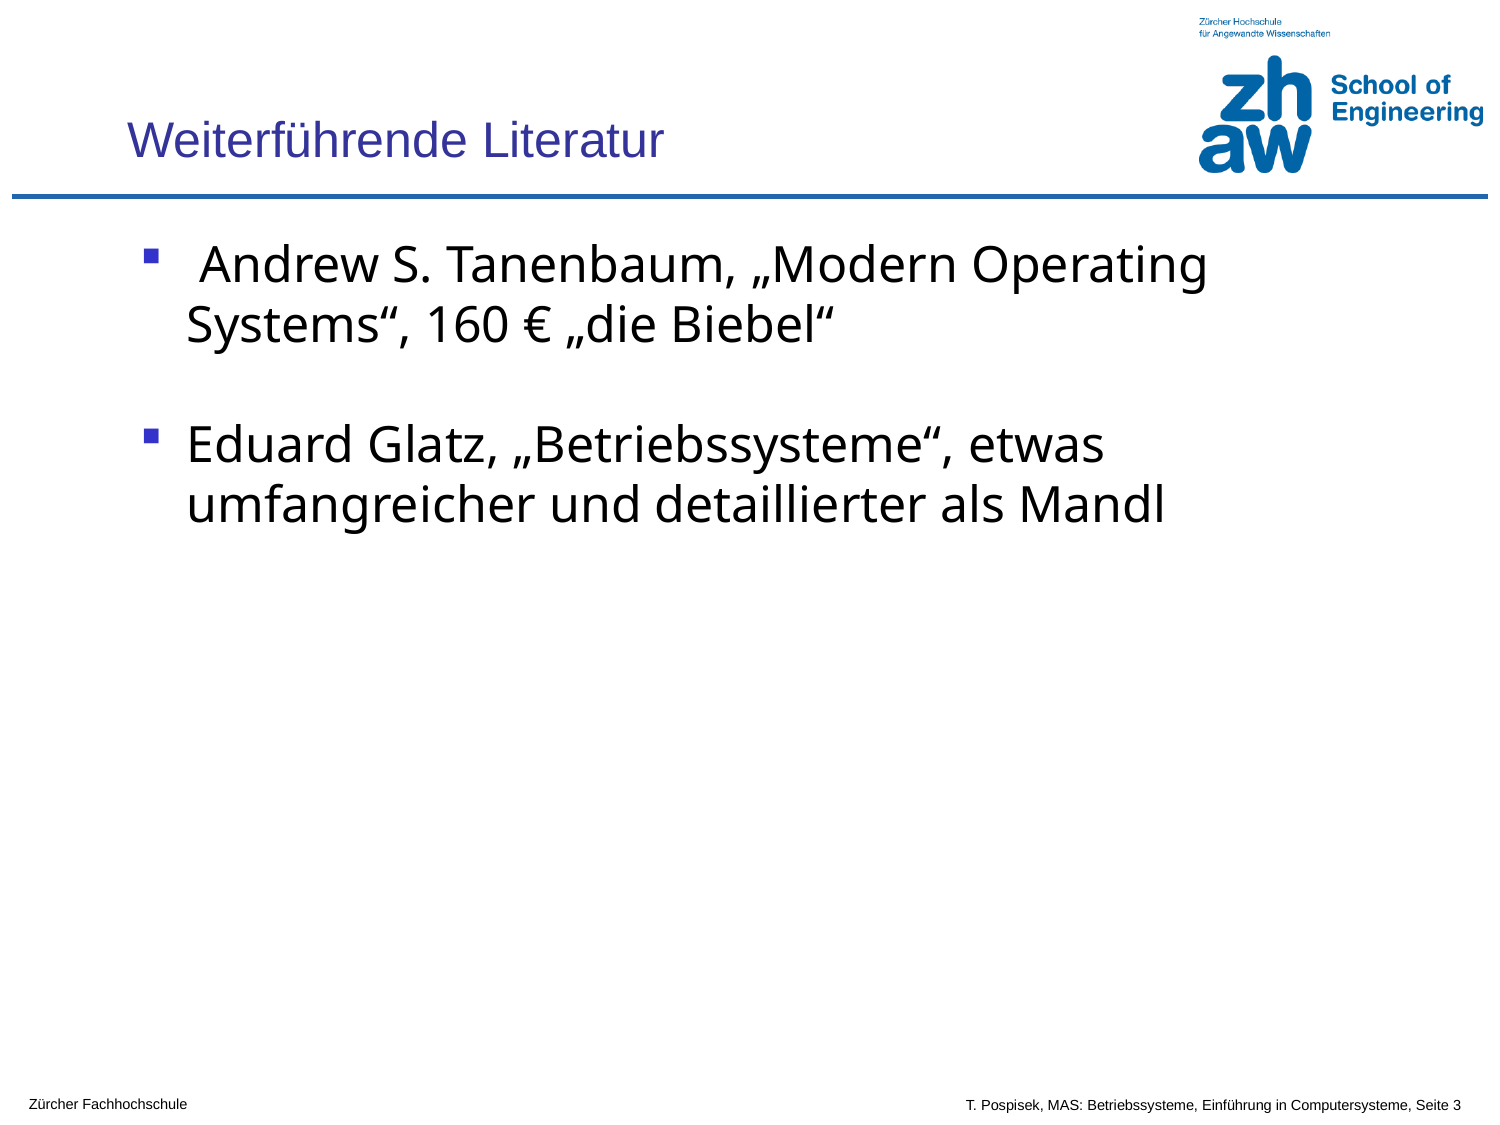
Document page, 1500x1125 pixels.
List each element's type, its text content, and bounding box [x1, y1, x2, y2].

text_box Andrew S. Tanenbaum, „Modern Operating Systems“, 160 € „die Biebel“ Eduard Glatz, „Betriebssysteme“, etwas umfangreicher und detaillierter als Mandl [125, 224, 1350, 738]
title Weiterführende Literatur [112, 50, 1391, 175]
picture [1199, 18, 1483, 173]
